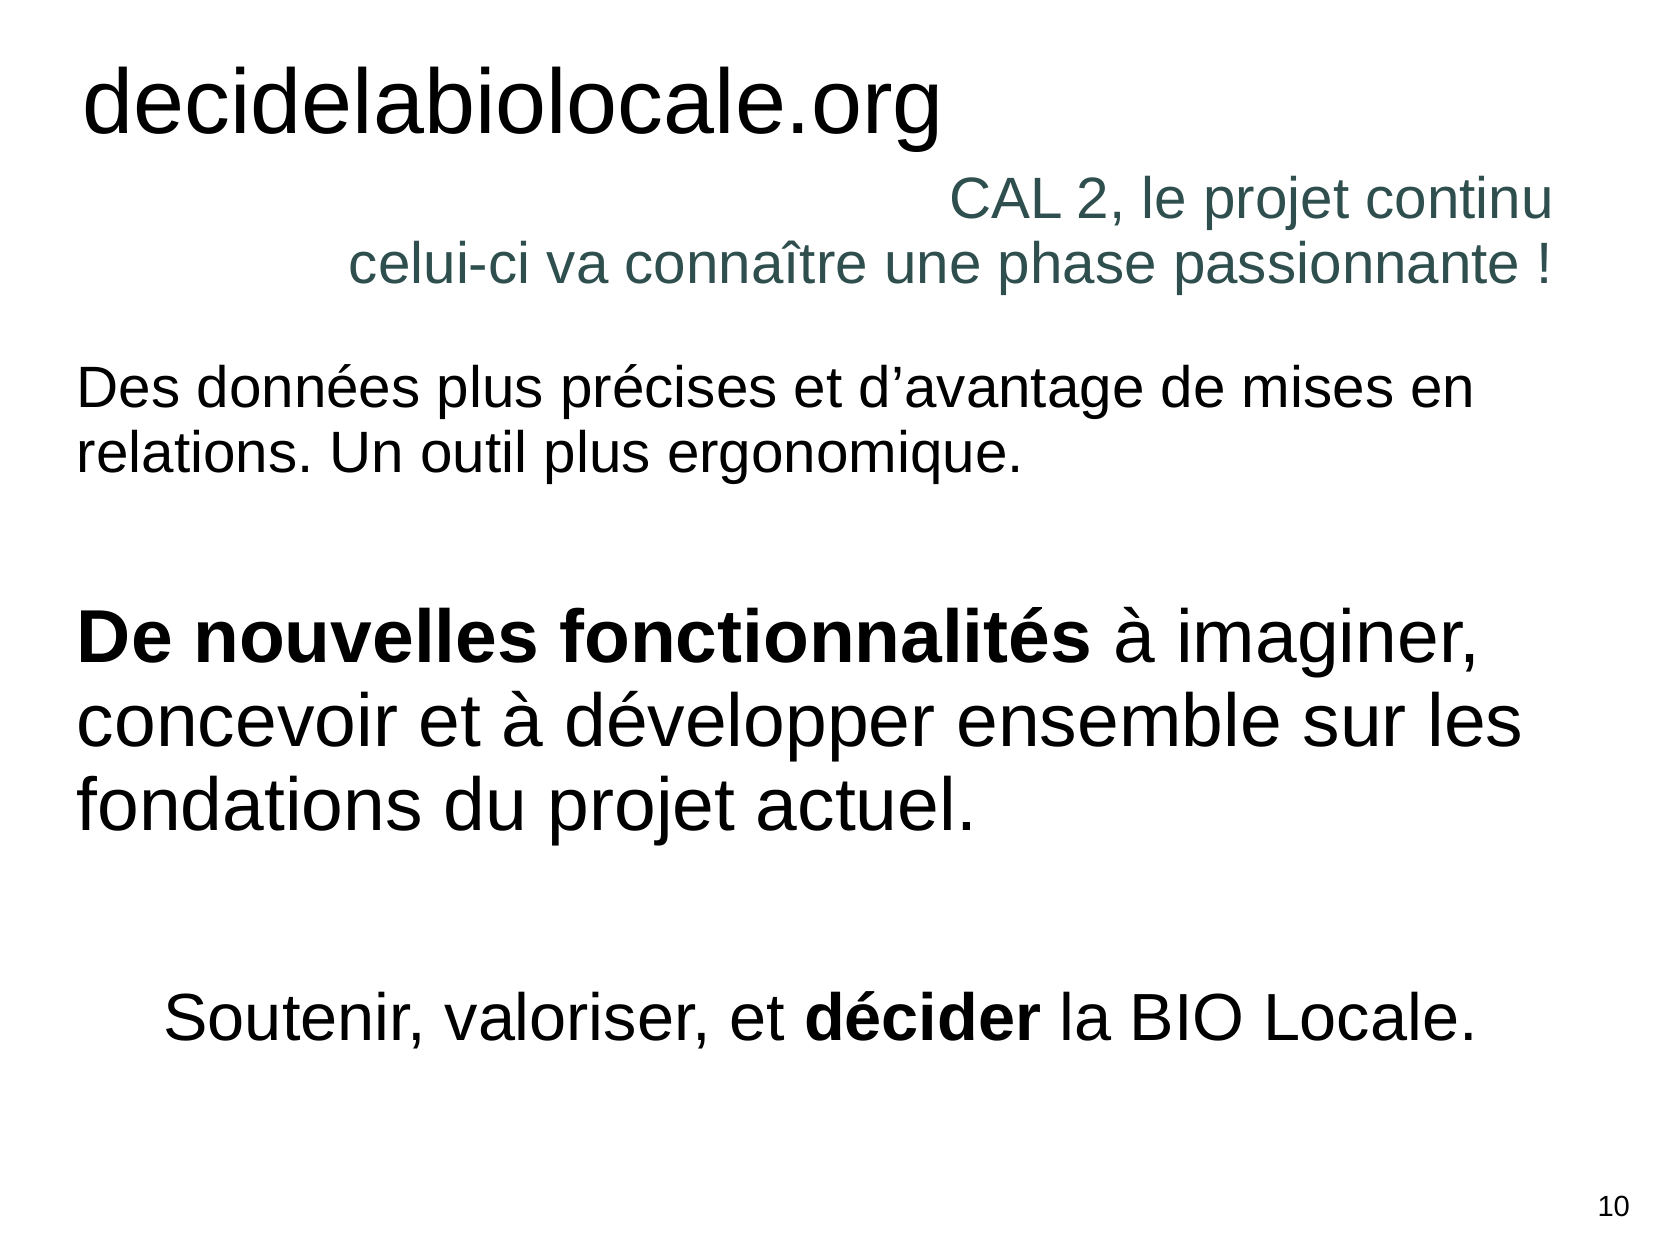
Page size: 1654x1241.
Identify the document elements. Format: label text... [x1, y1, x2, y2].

title CAL 2, le projet continu celui-ci va connaître une phase passionnante ! [82, 165, 1571, 296]
list Des données plus précises et d’avantage de mises en relations. Un outil plus ergonomique. De nouvelles fonctionnalités à imaginer, concevoir et à développer ensemble sur les fondations du projet actuel. Soutenir, valoriser, et décider la BIO Locale. [76, 354, 1565, 1146]
title decidelabiolocale.org [82, 49, 1571, 154]
